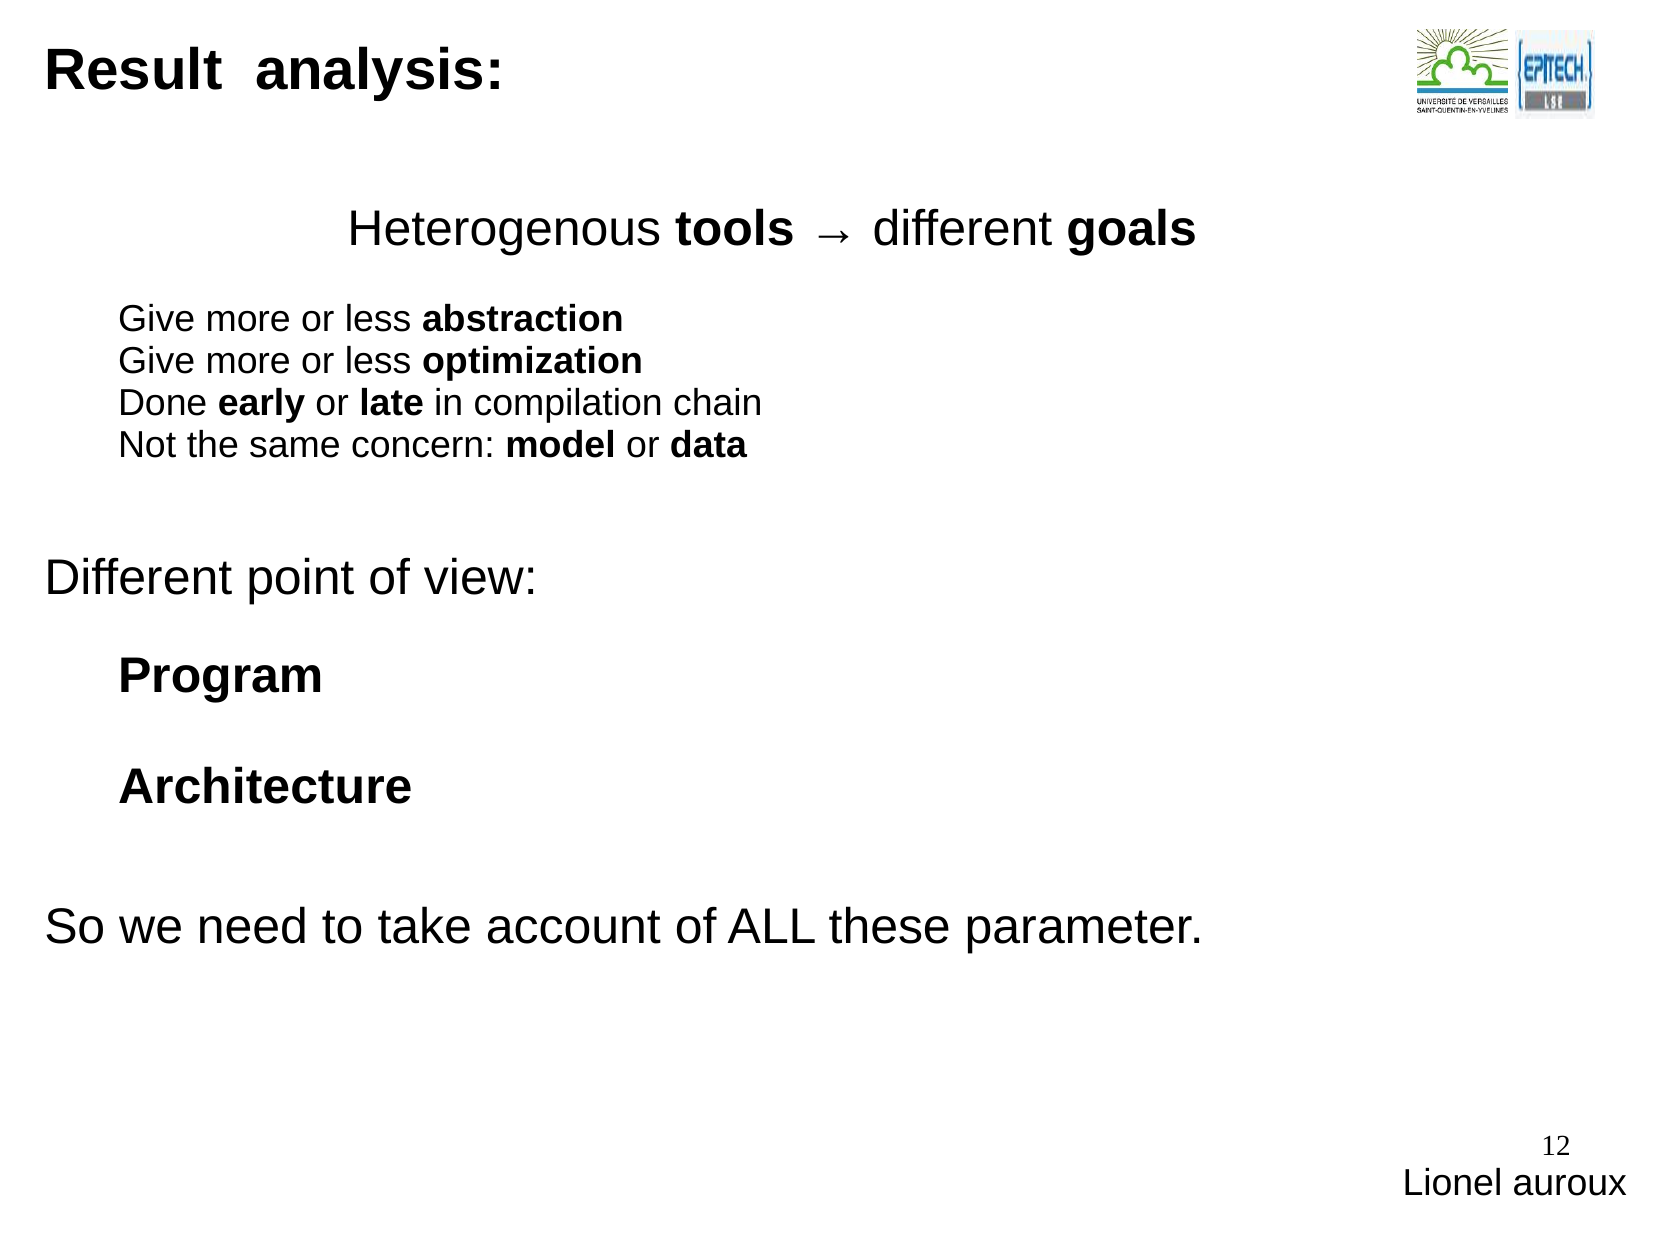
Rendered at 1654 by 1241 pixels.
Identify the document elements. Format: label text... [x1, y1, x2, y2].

picture [1417, 29, 1508, 113]
text_box Result analysis: Heterogenous tools → different goals Give more or less abstraction Give more or less optimization Done early or late in compilation chain Not the same concern: model or data Different point of view: Program Architecture So we need to take account of ALL these parameter. [29, 29, 1625, 1211]
text_box Lionel auroux [1387, 1153, 1642, 1211]
picture [1515, 30, 1595, 119]
